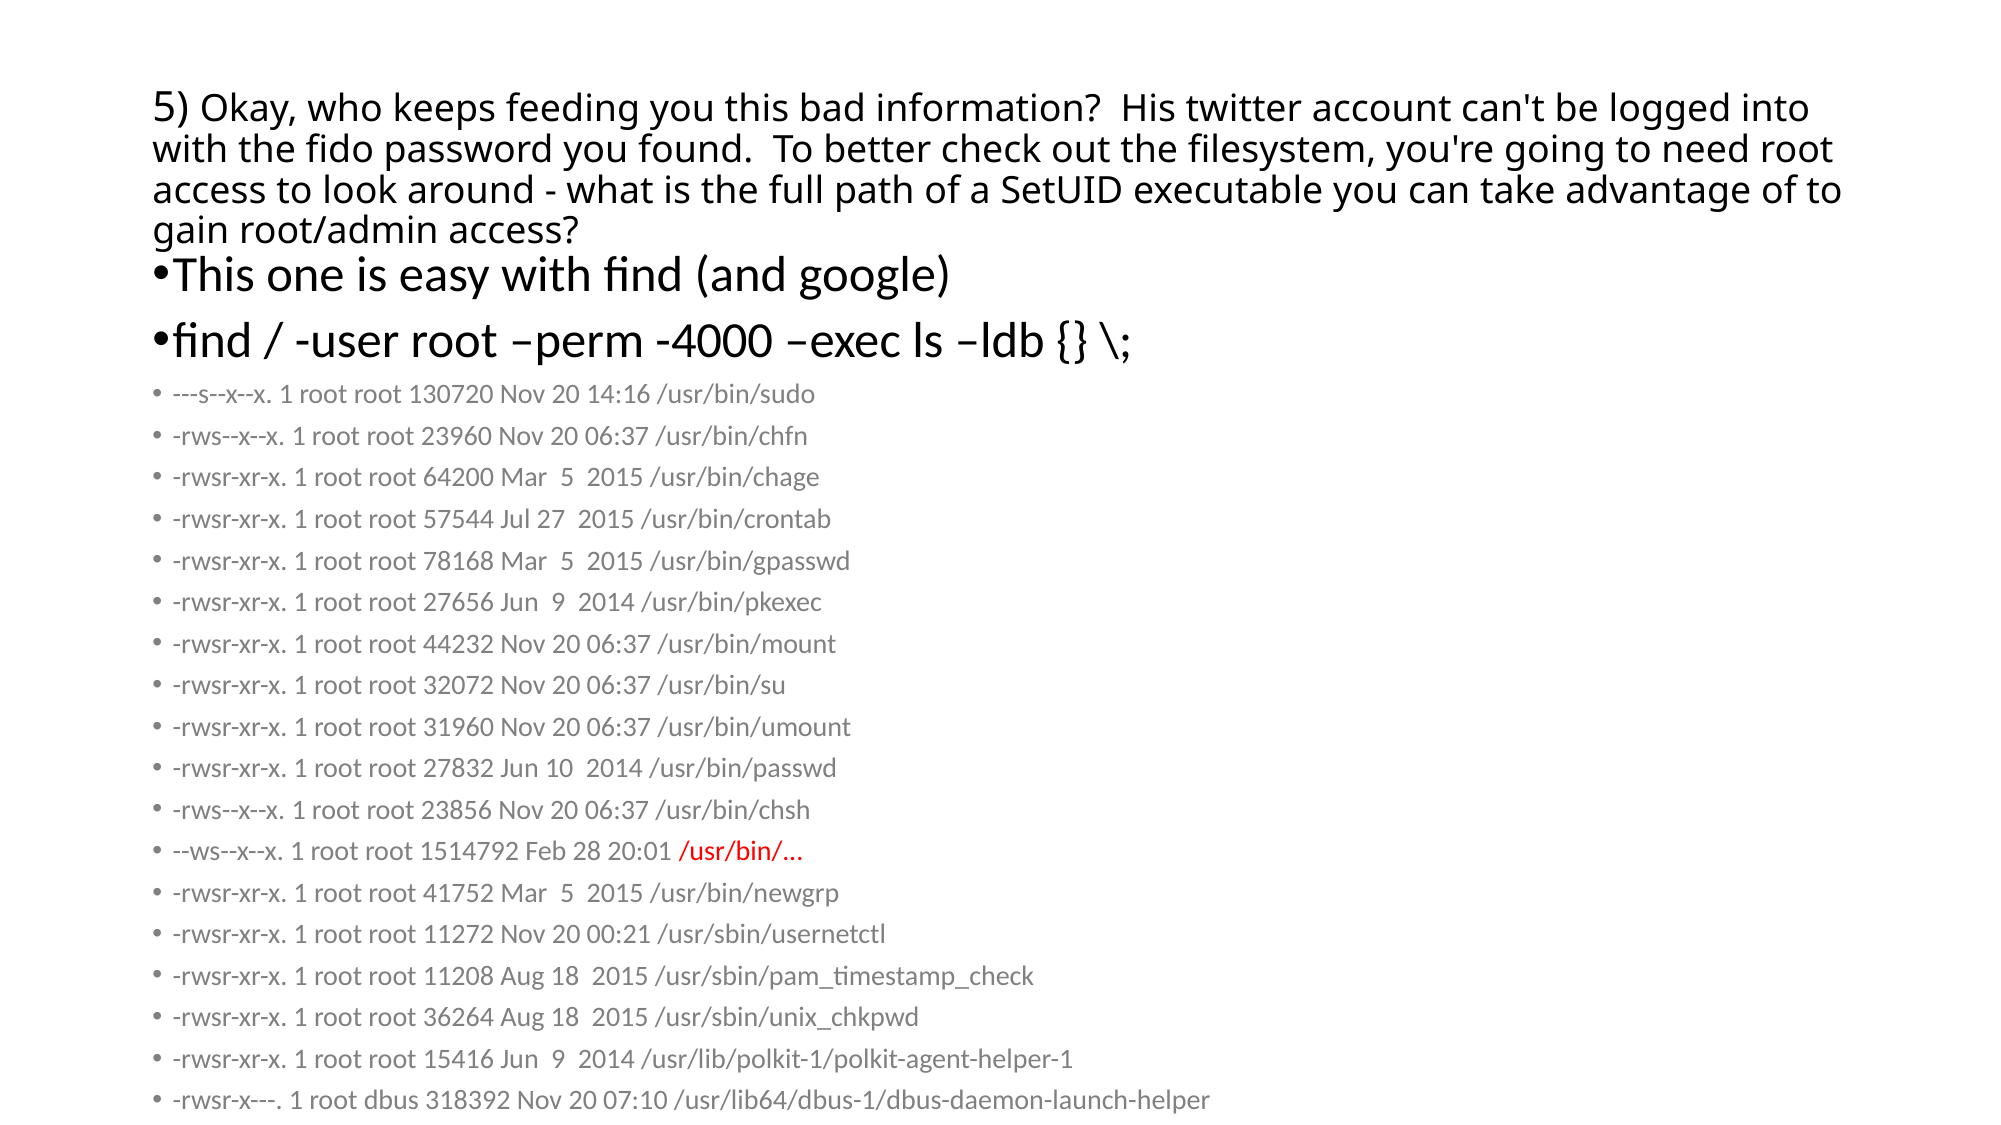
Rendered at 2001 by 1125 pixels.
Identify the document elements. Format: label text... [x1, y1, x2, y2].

list This one is easy with find (and google) find / -user root –perm -4000 –exec ls –ldb {} \; ---s--x--x. 1 root root 130720 Nov 20 14:16 /usr/bin/sudo -rws--x--x. 1 root root 23960 Nov 20 06:37 /usr/bin/chfn -rwsr-xr-x. 1 root root 64200 Mar 5 2015 /usr/bin/chage -rwsr-xr-x. 1 root root 57544 Jul 27 2015 /usr/bin/crontab -rwsr-xr-x. 1 root root 78168 Mar 5 2015 /usr/bin/gpasswd -rwsr-xr-x. 1 root root 27656 Jun 9 2014 /usr/bin/pkexec -rwsr-xr-x. 1 root root 44232 Nov 20 06:37 /usr/bin/mount -rwsr-xr-x. 1 root root 32072 Nov 20 06:37 /usr/bin/su -rwsr-xr-x. 1 root root 31960 Nov 20 06:37 /usr/bin/umount -rwsr-xr-x. 1 root root 27832 Jun 10 2014 /usr/bin/passwd -rws--x--x. 1 root root 23856 Nov 20 06:37 /usr/bin/chsh --ws--x--x. 1 root root 1514792 Feb 28 20:01 /usr/bin/... -rwsr-xr-x. 1 root root 41752 Mar 5 2015 /usr/bin/newgrp -rwsr-xr-x. 1 root root 11272 Nov 20 00:21 /usr/sbin/usernetctl -rwsr-xr-x. 1 root root 11208 Aug 18 2015 /usr/sbin/pam_timestamp_check -rwsr-xr-x. 1 root root 36264 Aug 18 2015 /usr/sbin/unix_chkpwd -rwsr-xr-x. 1 root root 15416 Jun 9 2014 /usr/lib/polkit-1/polkit-agent-helper-1 -rwsr-x---. 1 root dbus 318392 Nov 20 07:10 /usr/lib64/dbus-1/dbus-daemon-launch-helper [137, 240, 1863, 1125]
title 5) Okay, who keeps feeding you this bad information? His twitter account can't be logged into with the fido password you found. To better check out the filesystem, you're going to need root access to look around - what is the full path of a SetUID executable you can take advantage of to gain root/admin access? [137, 59, 1863, 240]
